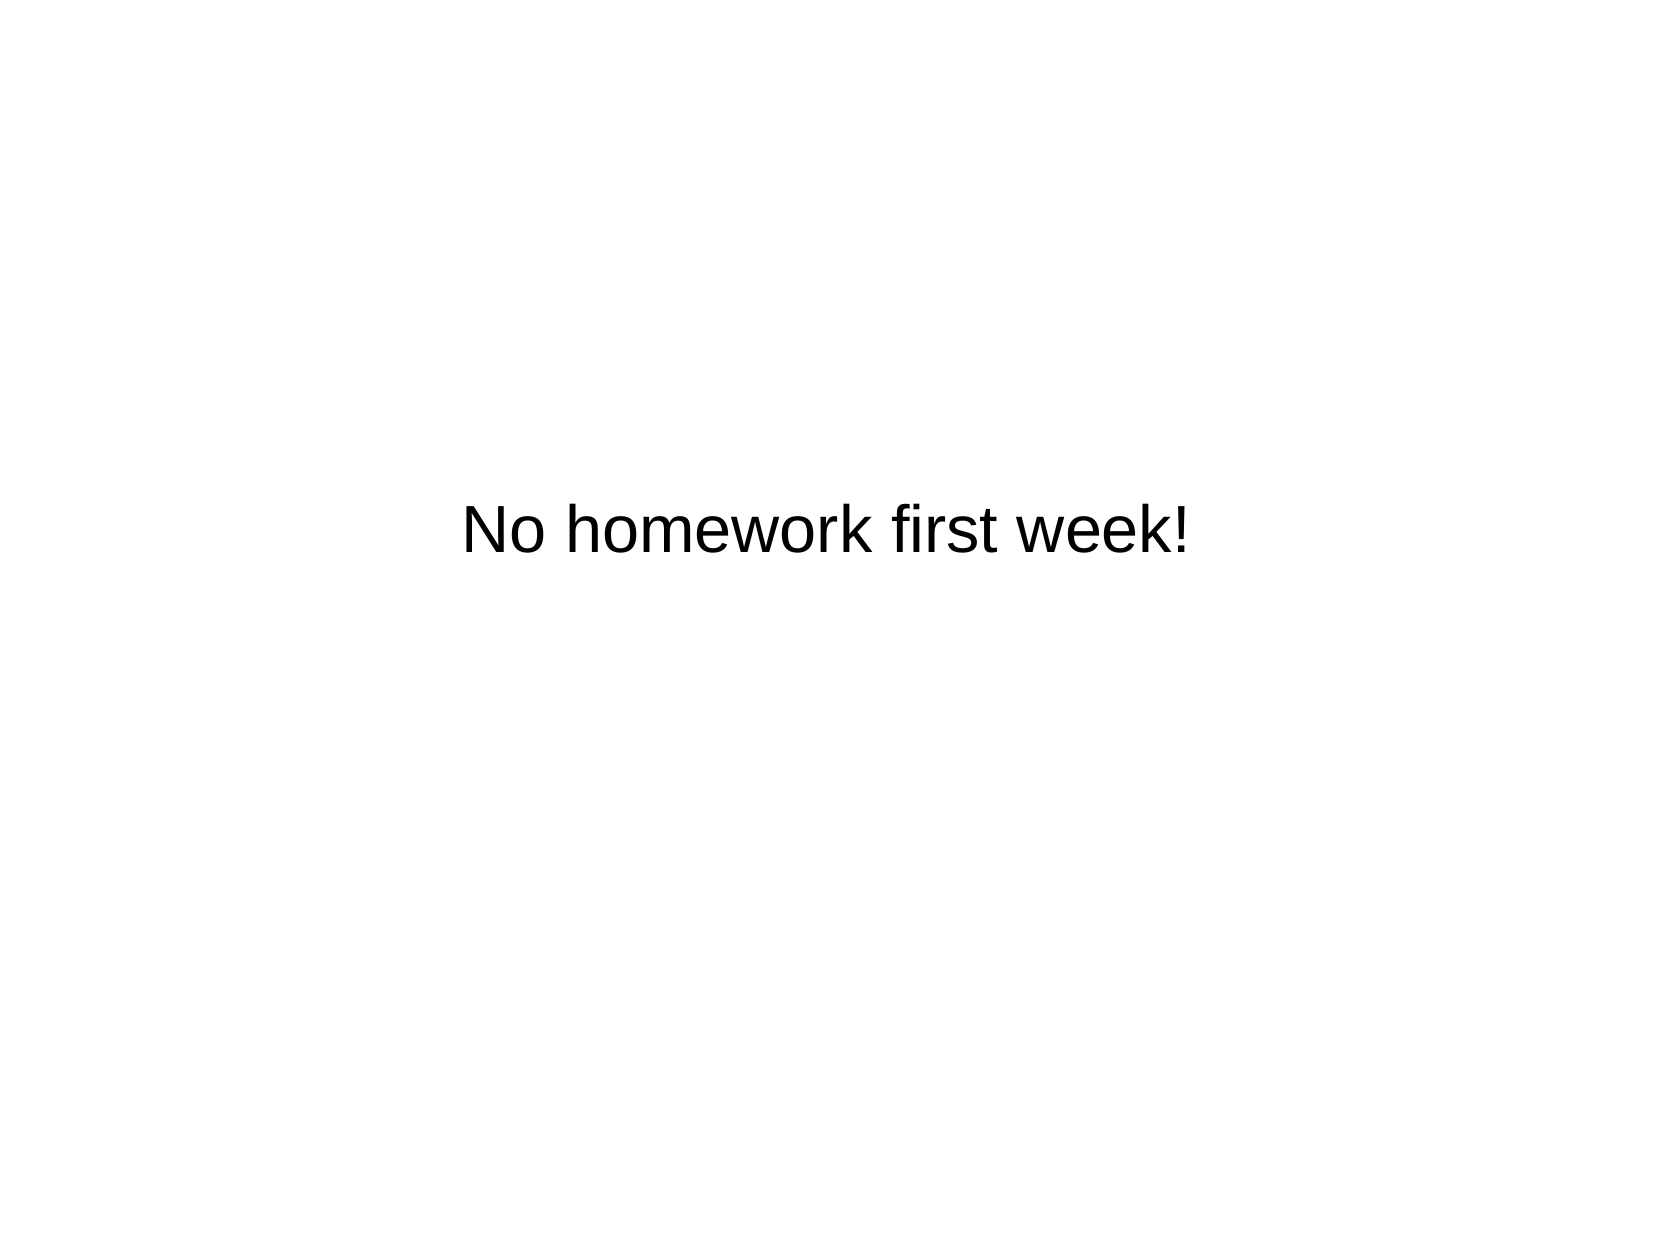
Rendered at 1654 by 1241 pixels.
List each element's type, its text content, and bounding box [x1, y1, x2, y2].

subtitle No homework first week! [82, 49, 1571, 1010]
